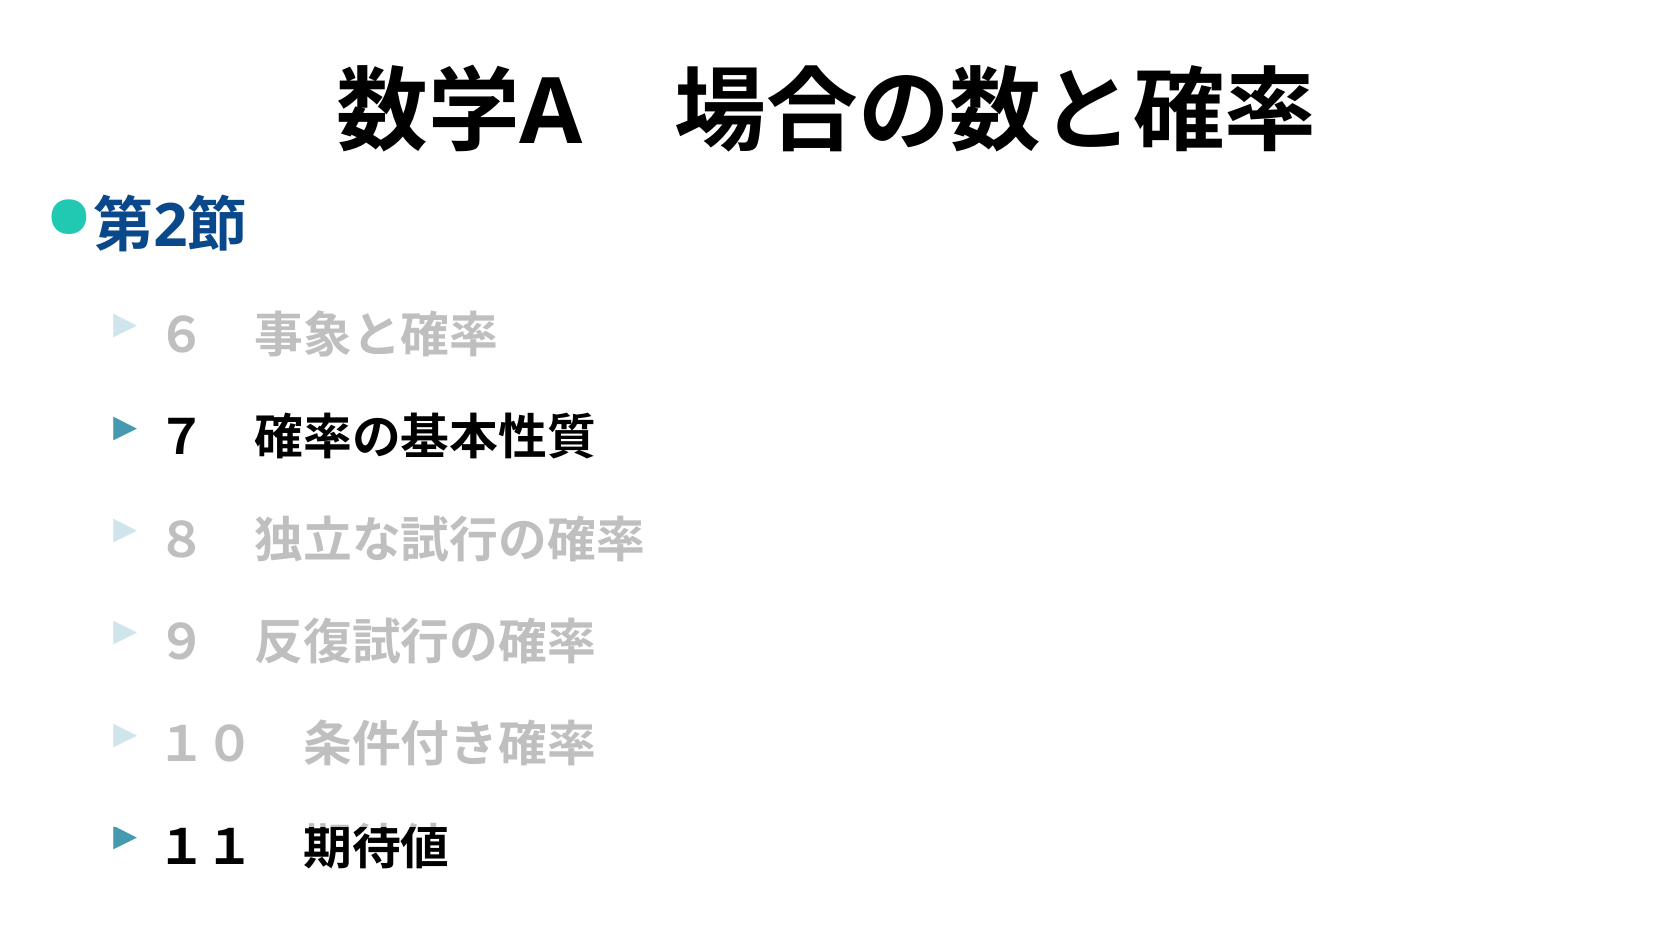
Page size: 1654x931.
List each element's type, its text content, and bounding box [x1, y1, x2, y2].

text_box [59, 295, 1329, 384]
text_box [59, 472, 1329, 827]
title 数学A 場合の数と確率 [29, 29, 1625, 177]
list 第2節 ６ 事象と確率 ７ 確率の基本性質 ８ 独立な試行の確率 ９ 反復試行の確率 １０ 条件付き確率 １１ 期待値 [29, 177, 1625, 886]
